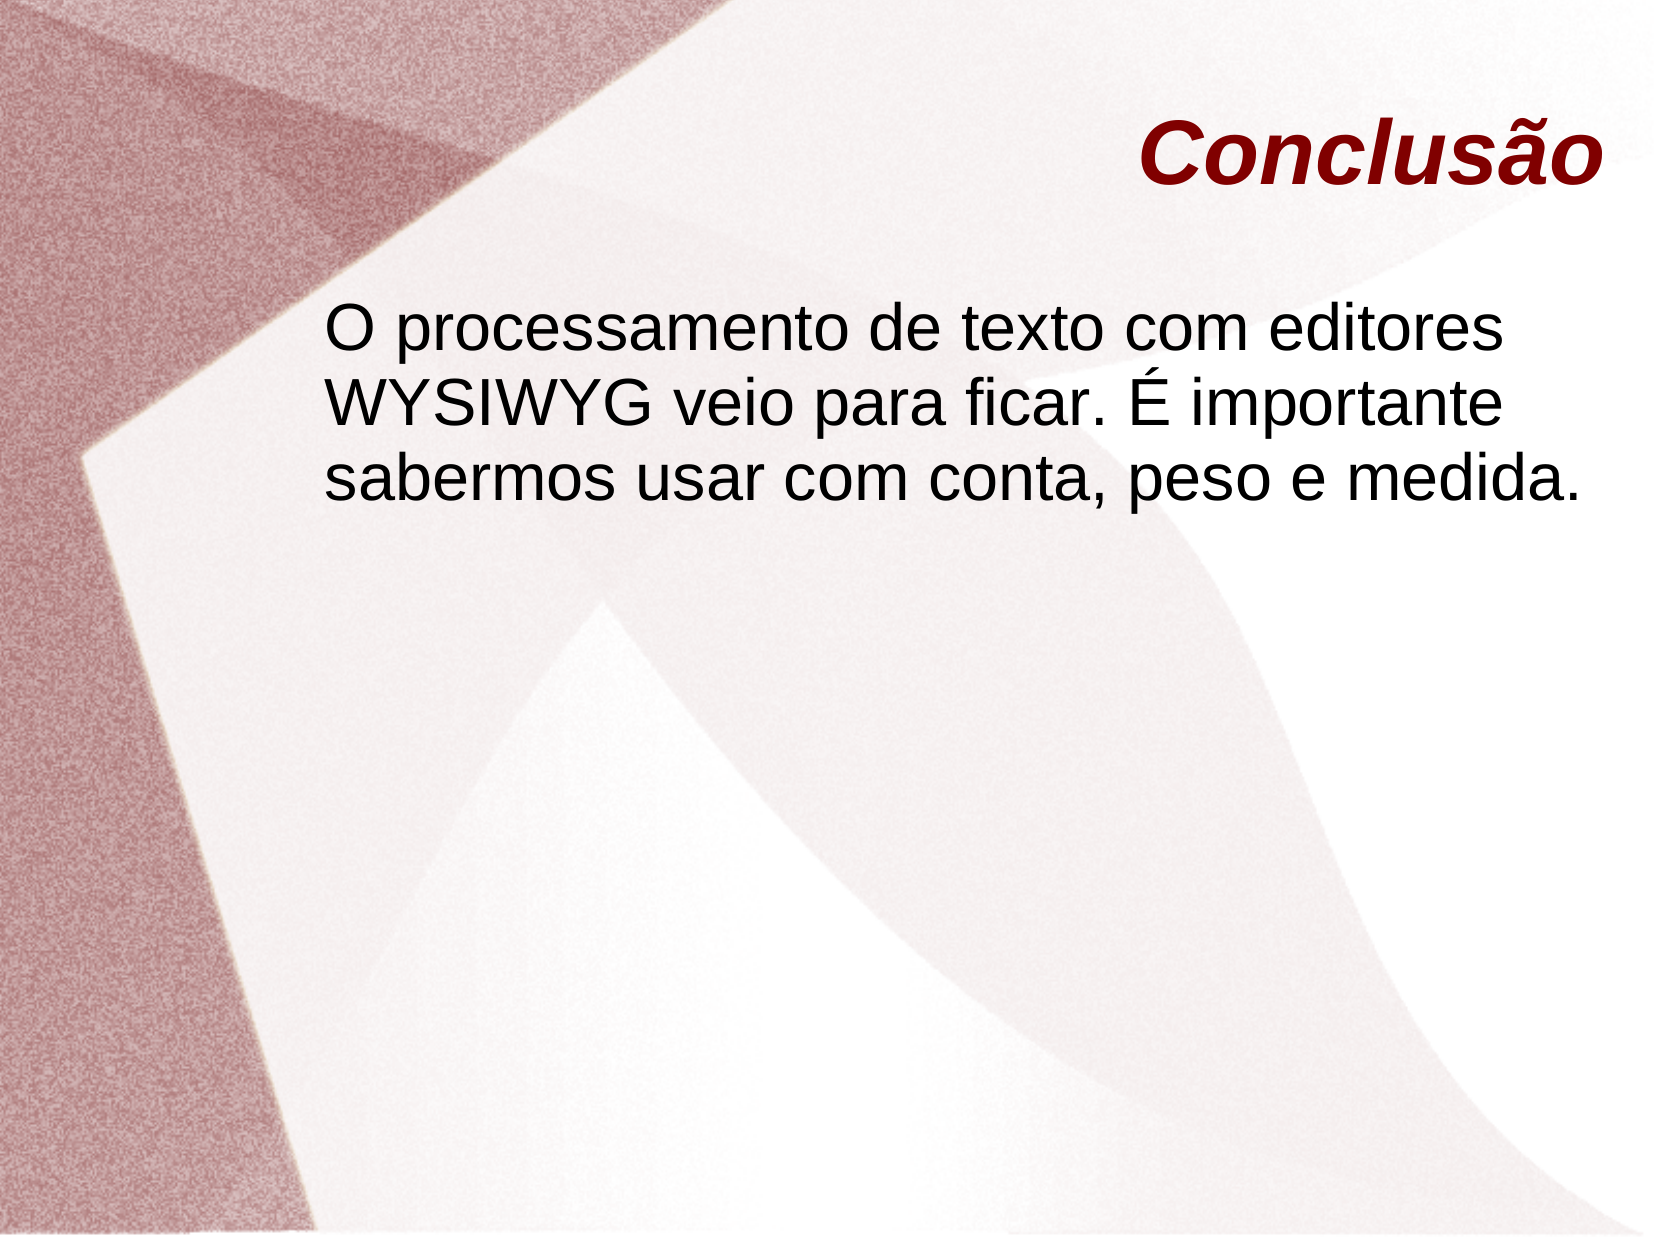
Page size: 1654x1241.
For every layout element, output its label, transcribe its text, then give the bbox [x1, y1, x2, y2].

title Conclusão [596, 56, 1607, 250]
list O processamento de texto com editores WYSIWYG veio para ficar. É importante sabermos usar com conta, peso e medida. [324, 290, 1601, 901]
picture [0, 0, 1654, 1241]
